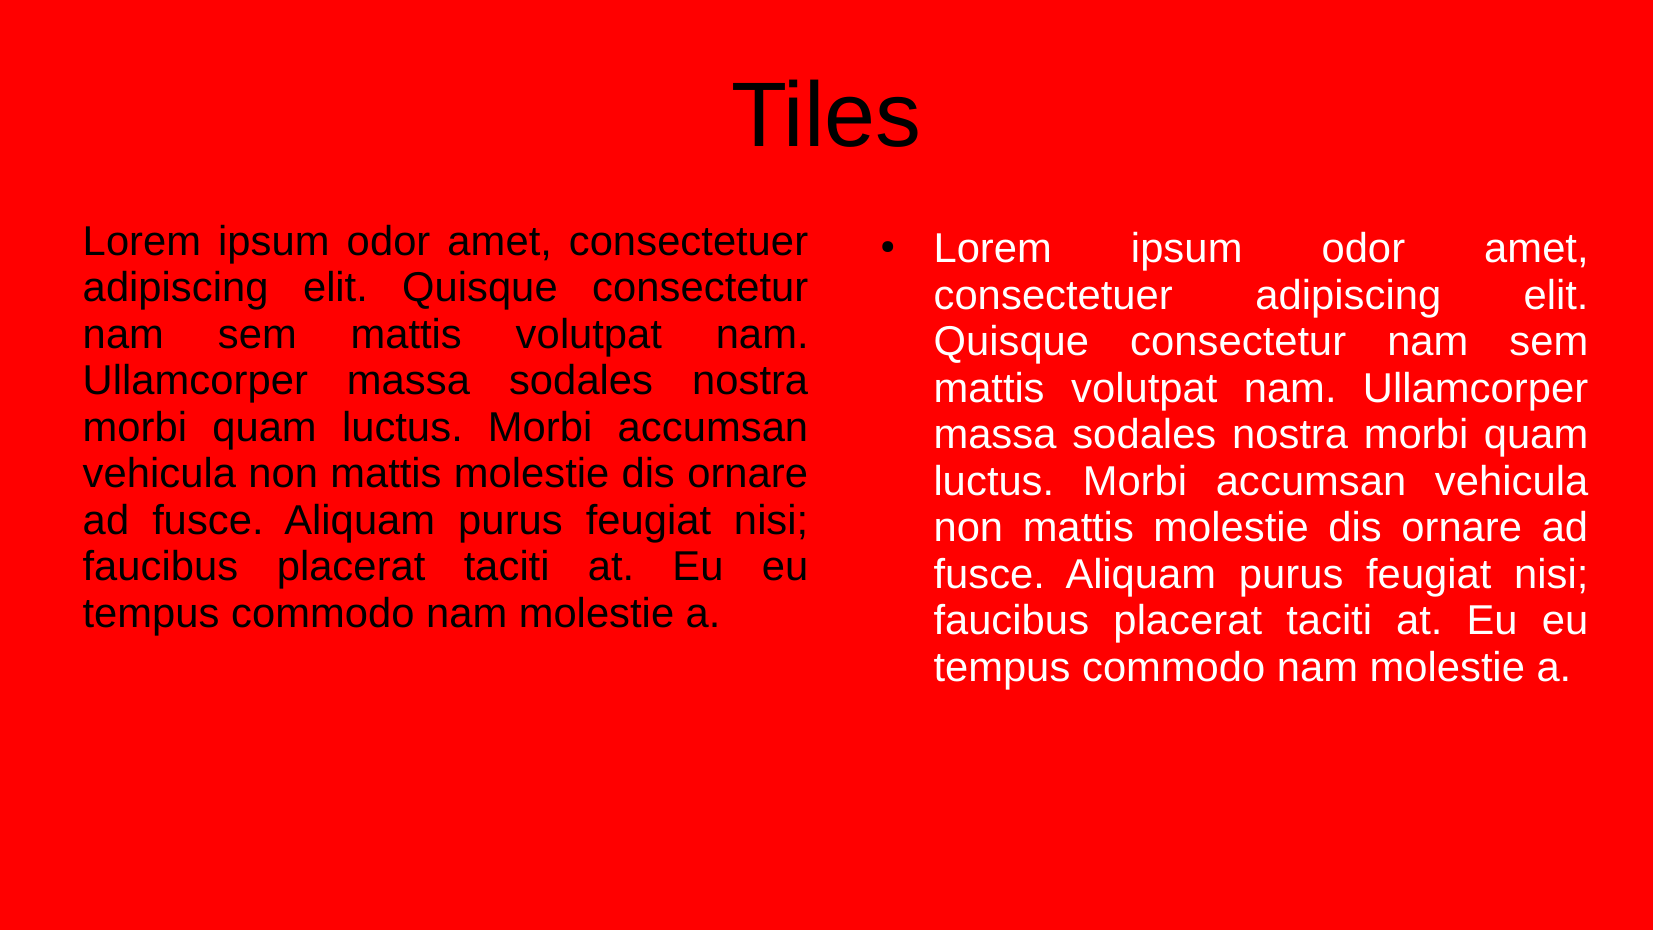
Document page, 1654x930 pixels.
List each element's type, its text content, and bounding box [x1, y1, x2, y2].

title Tiles [82, 37, 1571, 193]
list Lorem ipsum odor amet, consectetuer adipiscing elit. Quisque consectetur nam sem mattis volutpat nam. Ullamcorper massa sodales nostra morbi quam luctus. Morbi accumsan vehicula non mattis molestie dis ornare ad fusce. Aliquam purus feugiat nisi; faucibus placerat taciti at. Eu eu tempus commodo nam molestie a. [862, 225, 1589, 765]
list Lorem ipsum odor amet, consectetuer adipiscing elit. Quisque consectetur nam sem mattis volutpat nam. Ullamcorper massa sodales nostra morbi quam luctus. Morbi accumsan vehicula non mattis molestie dis ornare ad fusce. Aliquam purus feugiat nisi; faucibus placerat taciti at. Eu eu tempus commodo nam molestie a. [82, 217, 809, 757]
